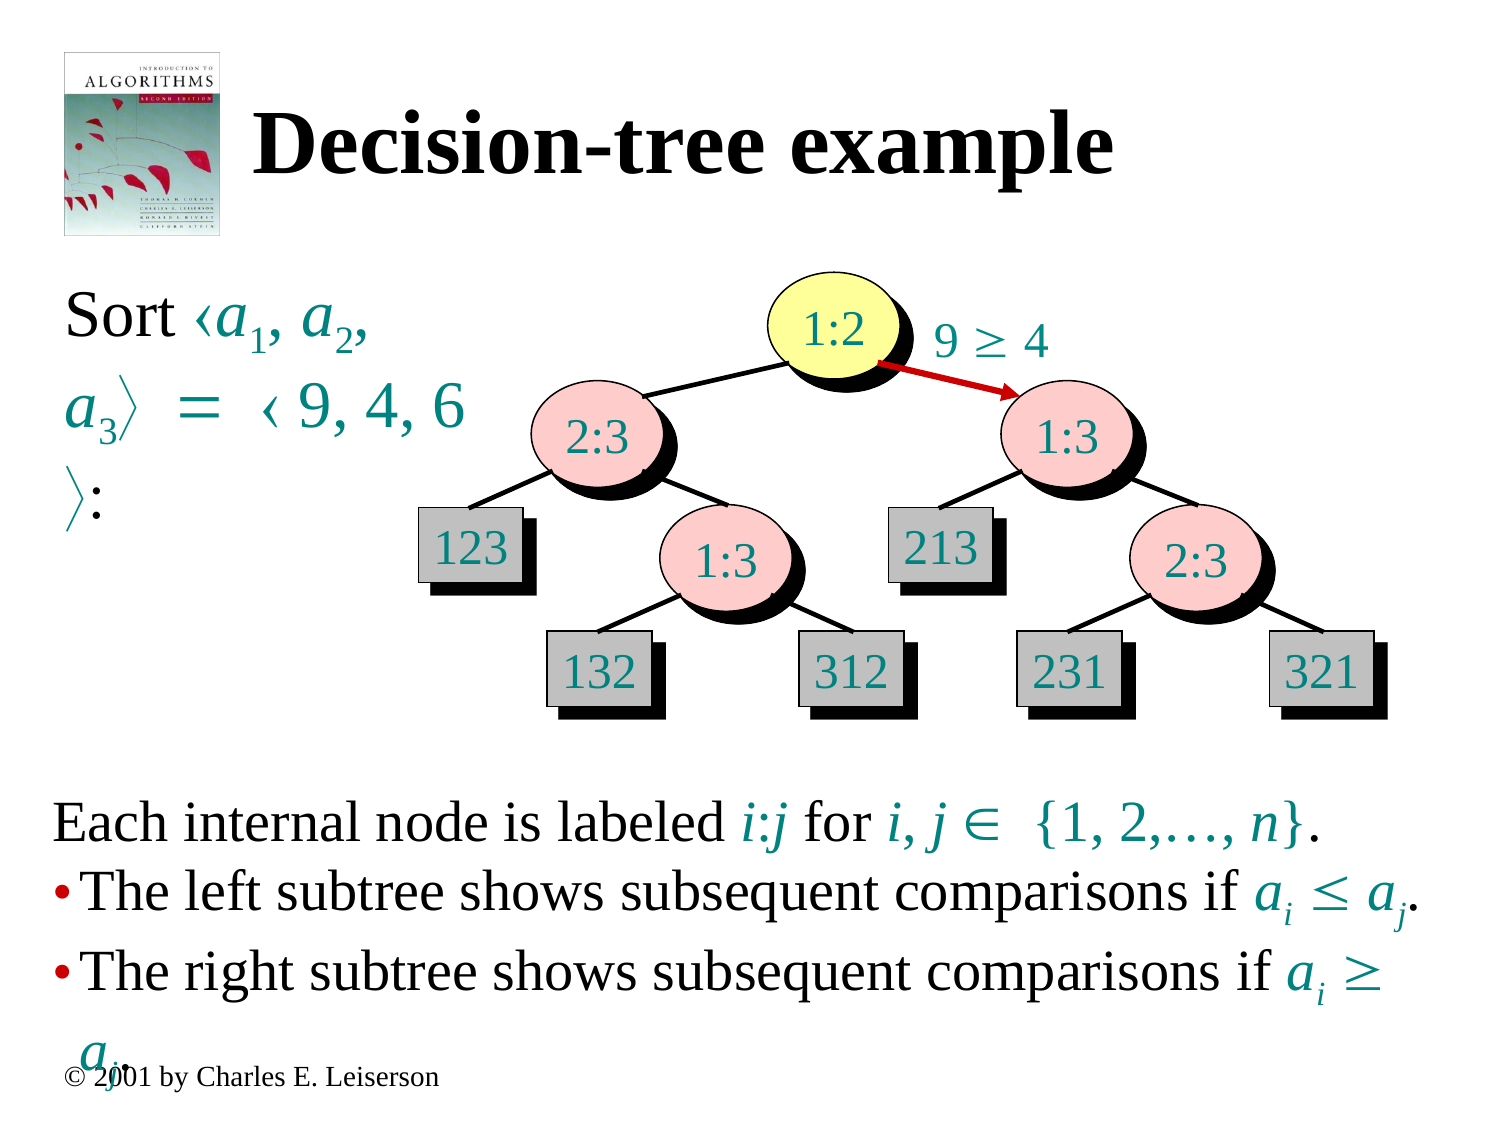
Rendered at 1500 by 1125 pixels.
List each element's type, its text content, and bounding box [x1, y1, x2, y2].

text_box 1:3 [659, 504, 793, 612]
title Decision-tree example [237, 49, 1475, 238]
text_box Each internal node is labeled i:j for i, j {1, 2,…, n}. The left subtree shows subsequent comparisons if ai  aj. The right subtree shows subsequent comparisons if ai  aj. [37, 774, 1463, 1100]
text_box 312 [799, 631, 904, 707]
text_box 1:3 [1000, 380, 1134, 488]
text_box 123 [418, 540, 524, 583]
text_box 132 [547, 631, 652, 707]
text_box 1:2 [767, 272, 901, 380]
text_box Sort a1, a2, a3 9, 4, 6  [50, 262, 525, 540]
text_box 321 [1269, 631, 1374, 707]
text_box 231 [1017, 631, 1122, 707]
text_box 9  4 [919, 299, 1064, 376]
text_box 213 [888, 507, 994, 583]
text_box 2:3 [531, 380, 664, 488]
text_box 2:3 [1129, 504, 1263, 612]
picture [64, 52, 220, 236]
